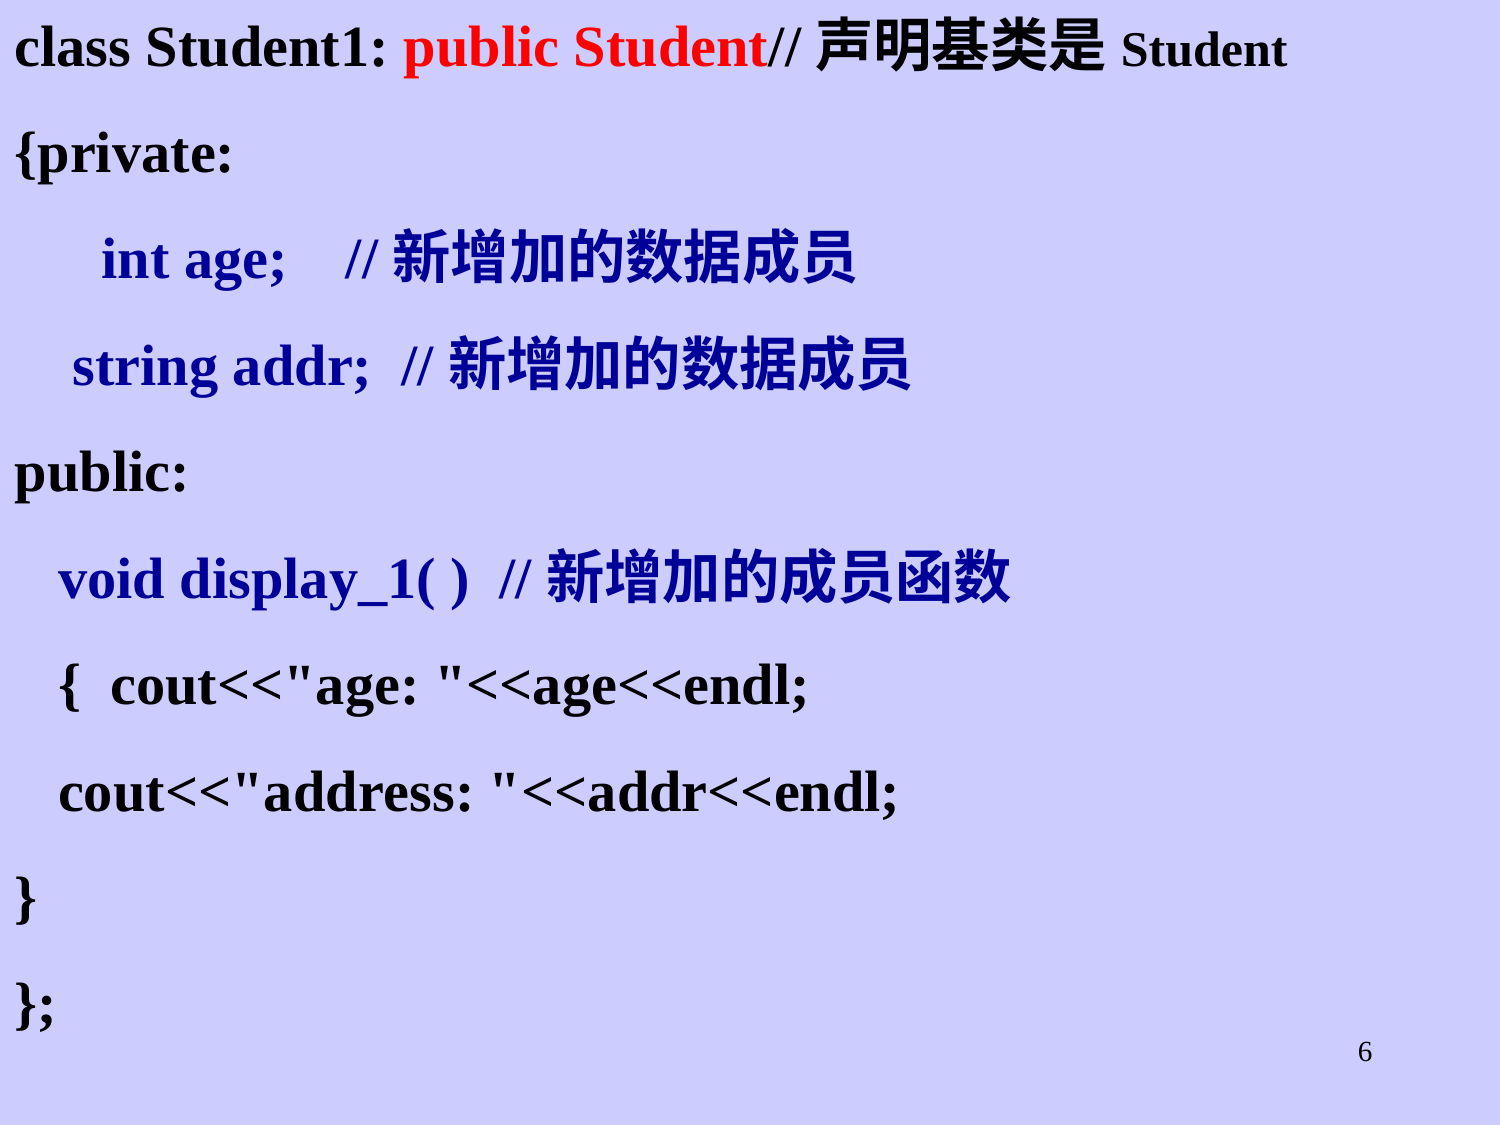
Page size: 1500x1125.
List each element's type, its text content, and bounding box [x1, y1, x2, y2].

text_box <编号> [1074, 1044, 1388, 1101]
text_box class Student1: public Student//声明基类是Student {private: int age; //新增加的数据成员 string addr; //新增加的数据成员 public: void display_1( ) //新增加的成员函数 { cout<<"age: "<<age<<endl; cout<<"address: "<<addr<<endl; } }; [0, 0, 1500, 1044]
